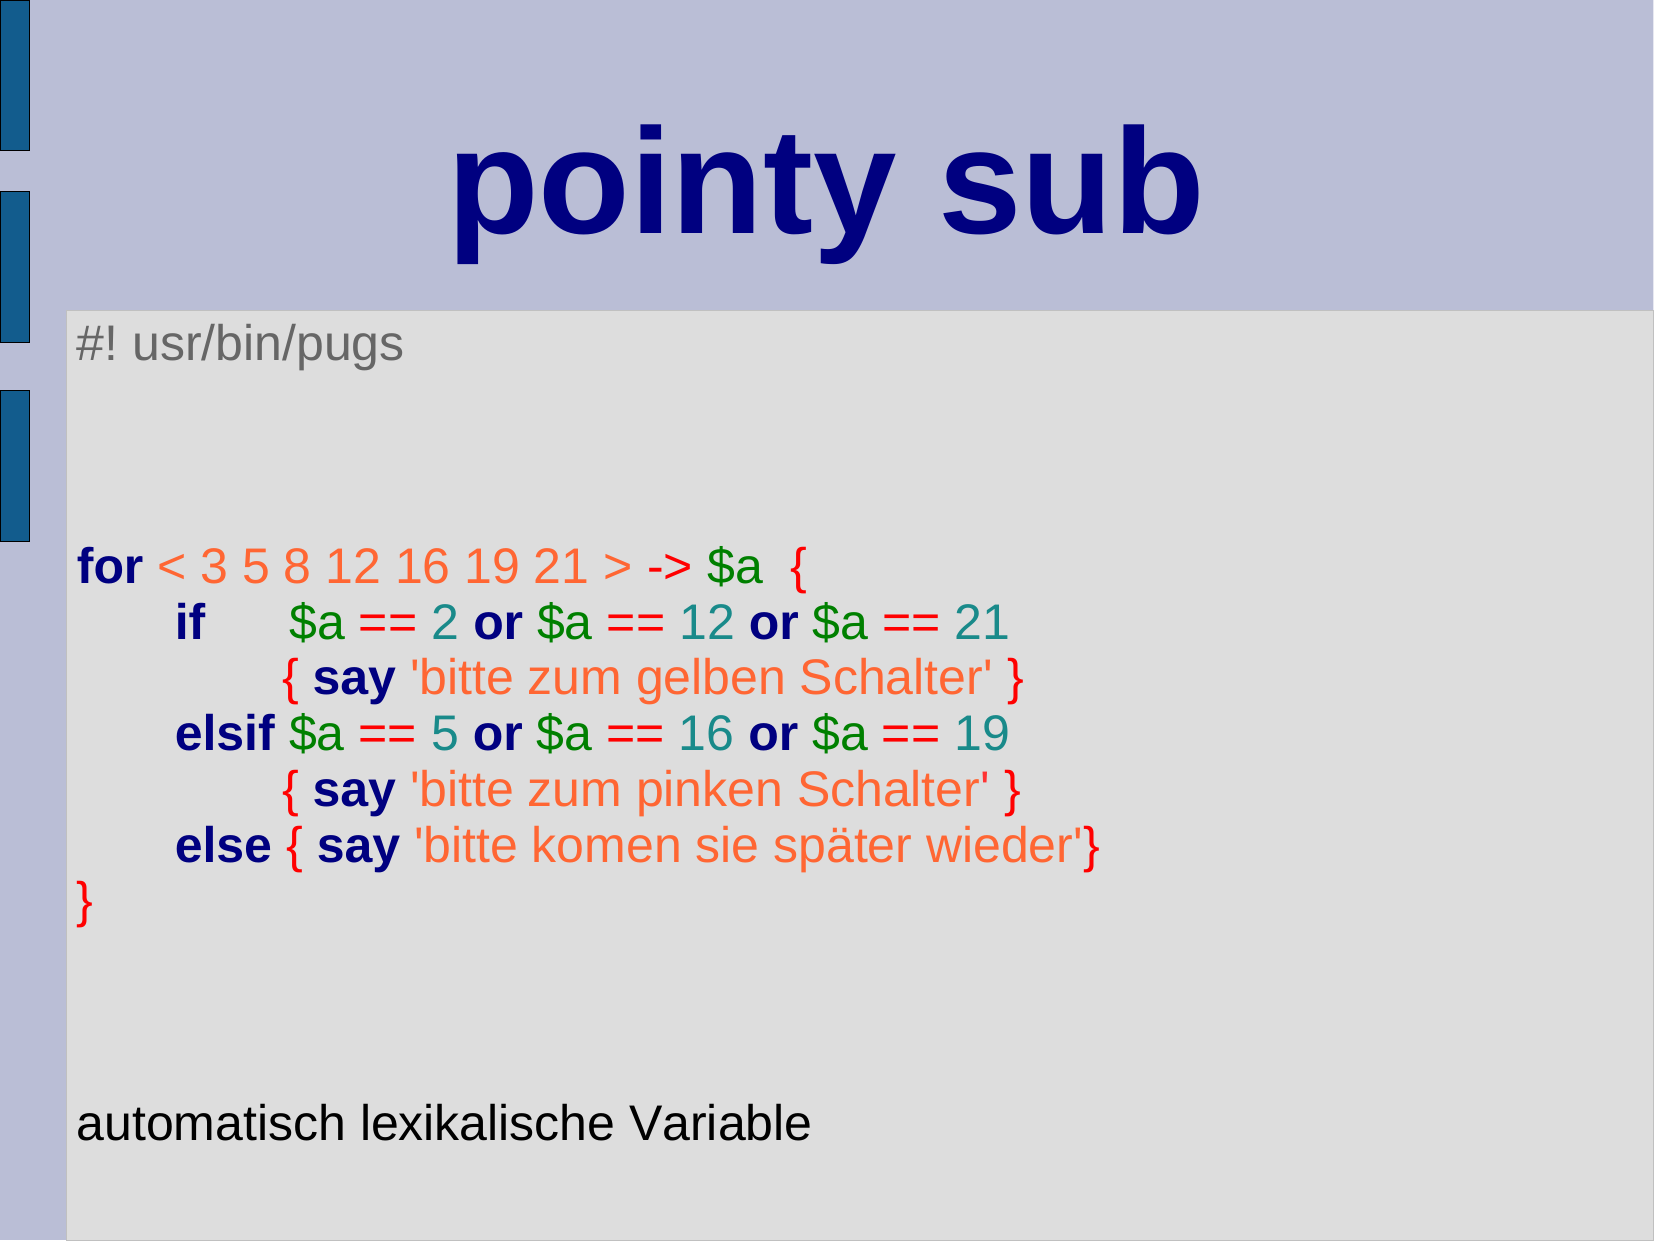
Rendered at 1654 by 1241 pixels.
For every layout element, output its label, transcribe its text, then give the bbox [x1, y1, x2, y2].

title pointy sub [59, 78, 1595, 286]
list #! usr/bin/pugs for < 3 5 8 12 16 19 21 > -> $a { if $a == 2 or $a == 12 or $a == 21 { say 'bitte zum gelben Schalter' } elsif $a == 5 or $a == 16 or $a == 19 { say 'bitte zum pinken Schalter' } else { say 'bitte komen sie später wieder'} } automatisch lexikalische Variable [76, 315, 1654, 1182]
